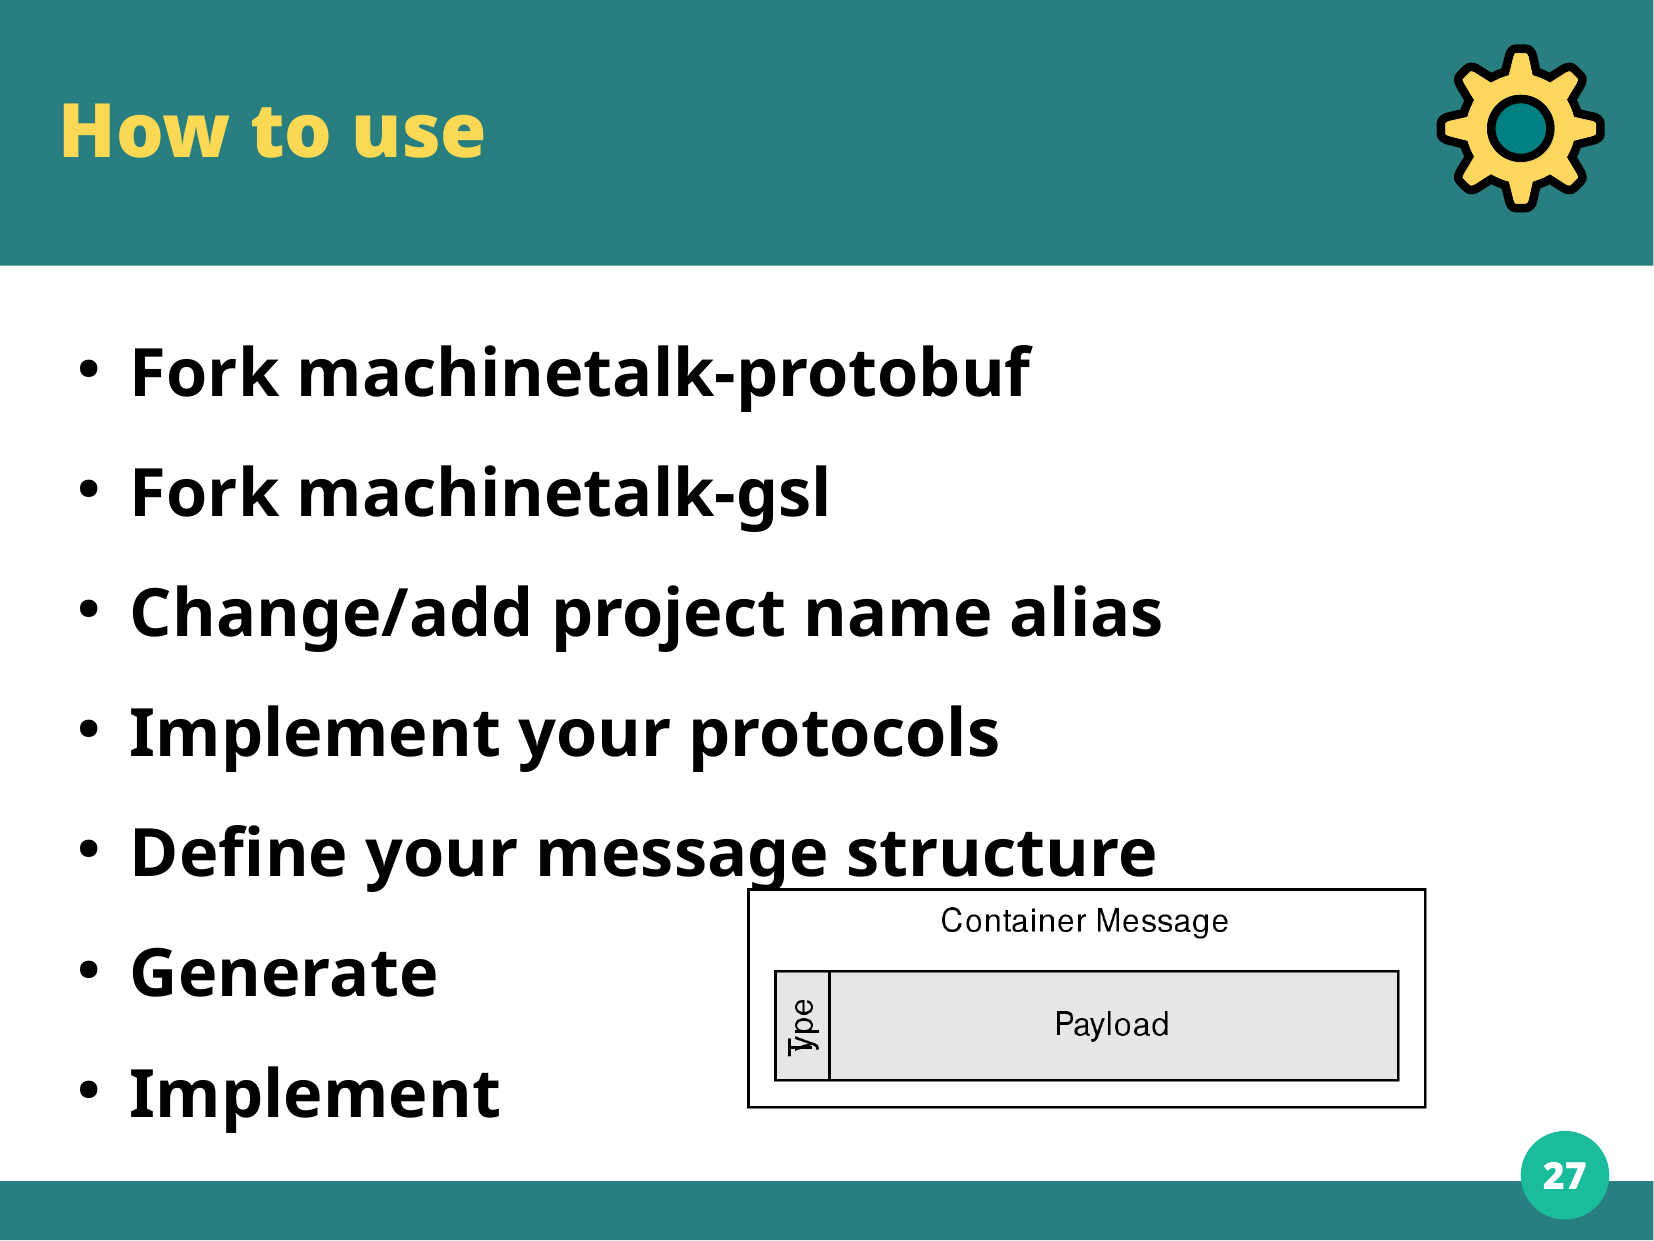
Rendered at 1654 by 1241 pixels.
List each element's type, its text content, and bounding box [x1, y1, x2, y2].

title How to use [59, 49, 1595, 207]
list Fork machinetalk-protobuf Fork machinetalk-gsl Change/add project name alias Implement your protocols Define your message structure Generate Implement [59, 324, 1595, 1152]
picture [744, 885, 1429, 1111]
